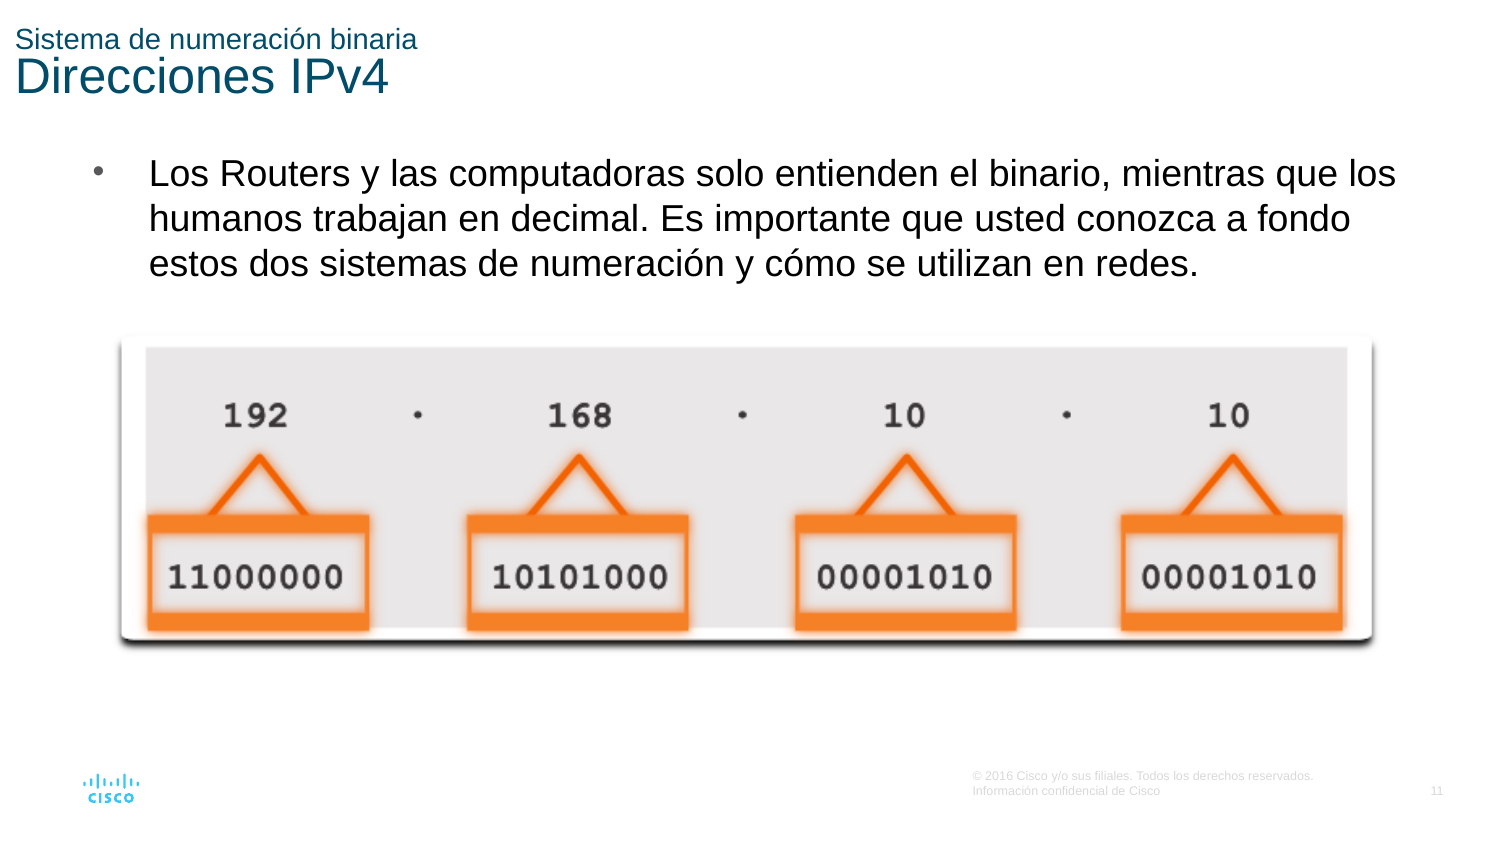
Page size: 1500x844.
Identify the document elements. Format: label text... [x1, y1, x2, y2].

title Sistema de numeración binaria Direcciones IPv4 [0, 5, 1369, 126]
list Los Routers y las computadoras solo entienden el binario, mientras que los humanos trabajan en decimal. Es importante que usted conozca a fondo estos dos sistemas de numeración y cómo se utilizan en redes. [77, 141, 1437, 317]
picture [109, 332, 1390, 660]
